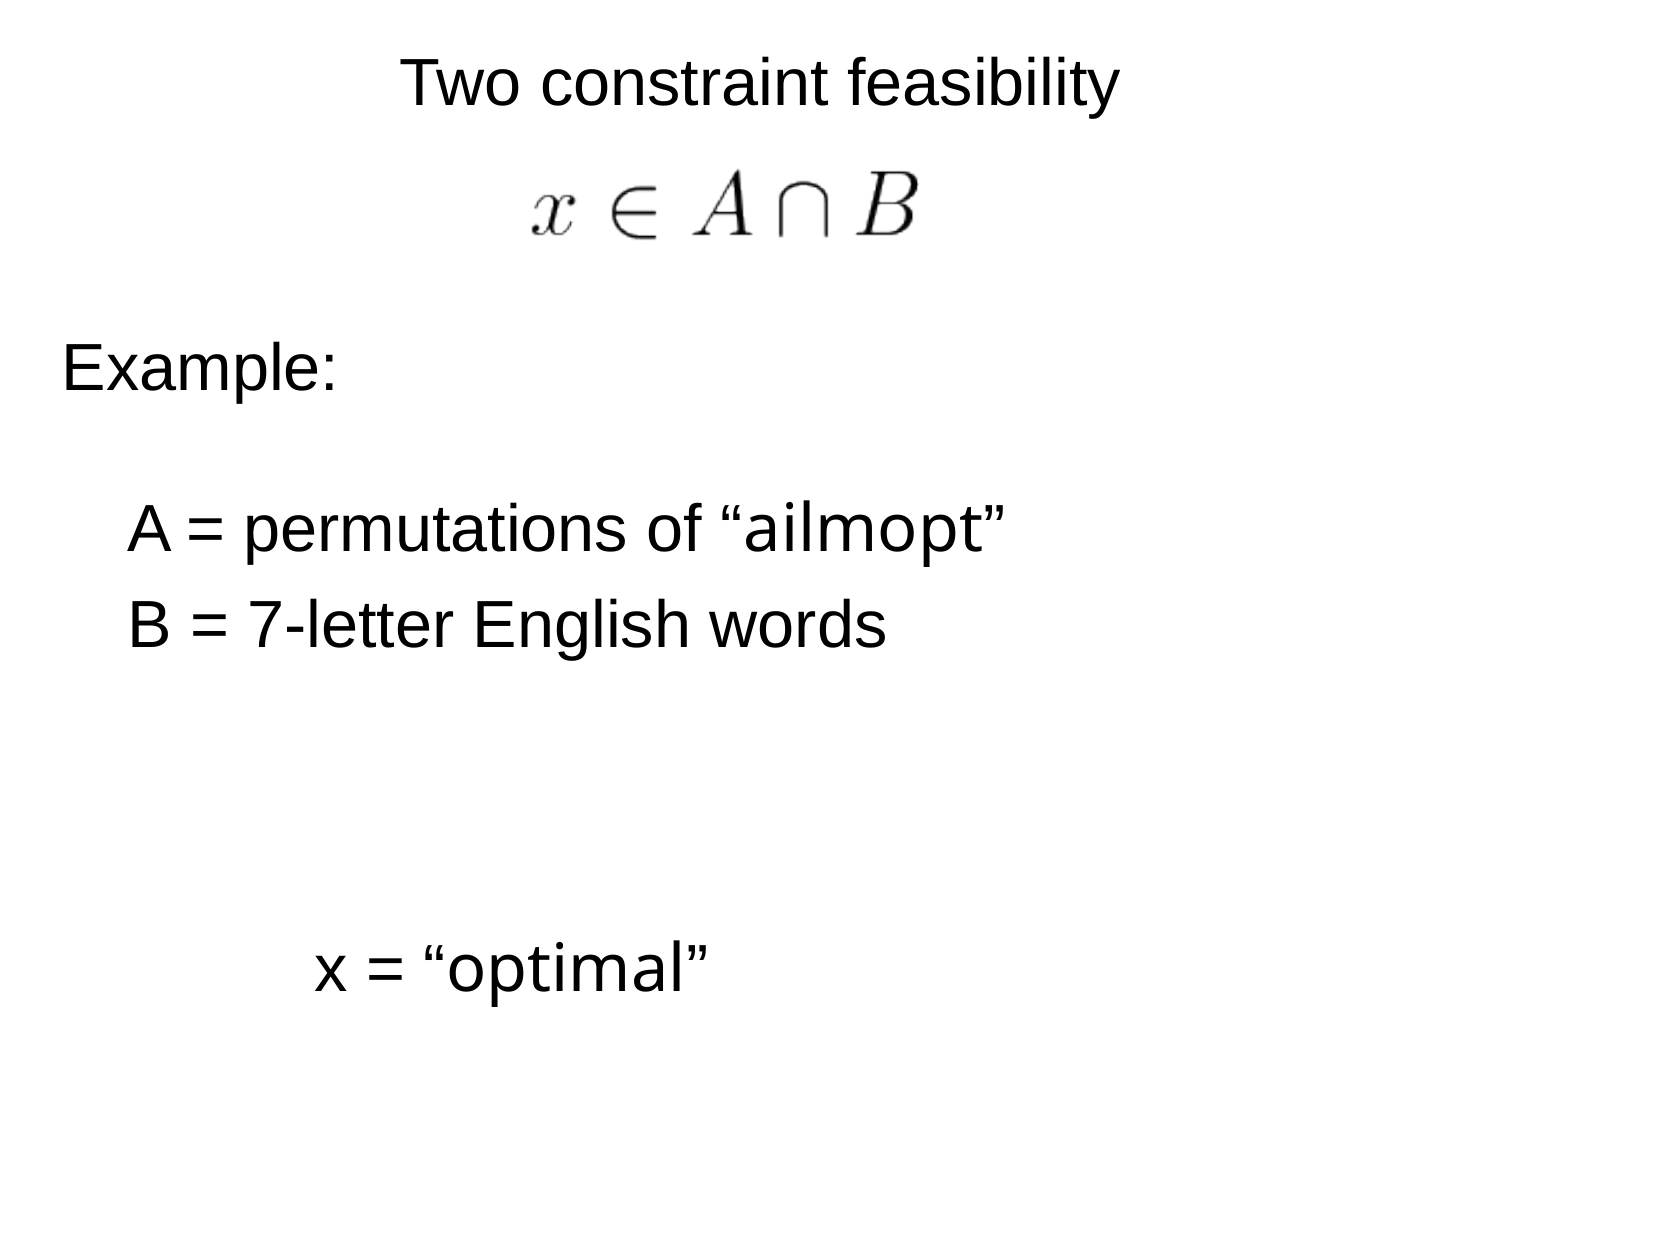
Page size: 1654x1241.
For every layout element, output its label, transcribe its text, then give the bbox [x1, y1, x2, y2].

text_box A = permutations of “ailmopt” [112, 472, 1416, 573]
text_box B = 7-letter English words [112, 579, 1416, 669]
text_box x = “optimal” [300, 912, 1603, 1013]
picture [530, 167, 923, 243]
text_box Two constraint feasibility [384, 37, 1538, 128]
text_box Example: [47, 322, 1351, 413]
